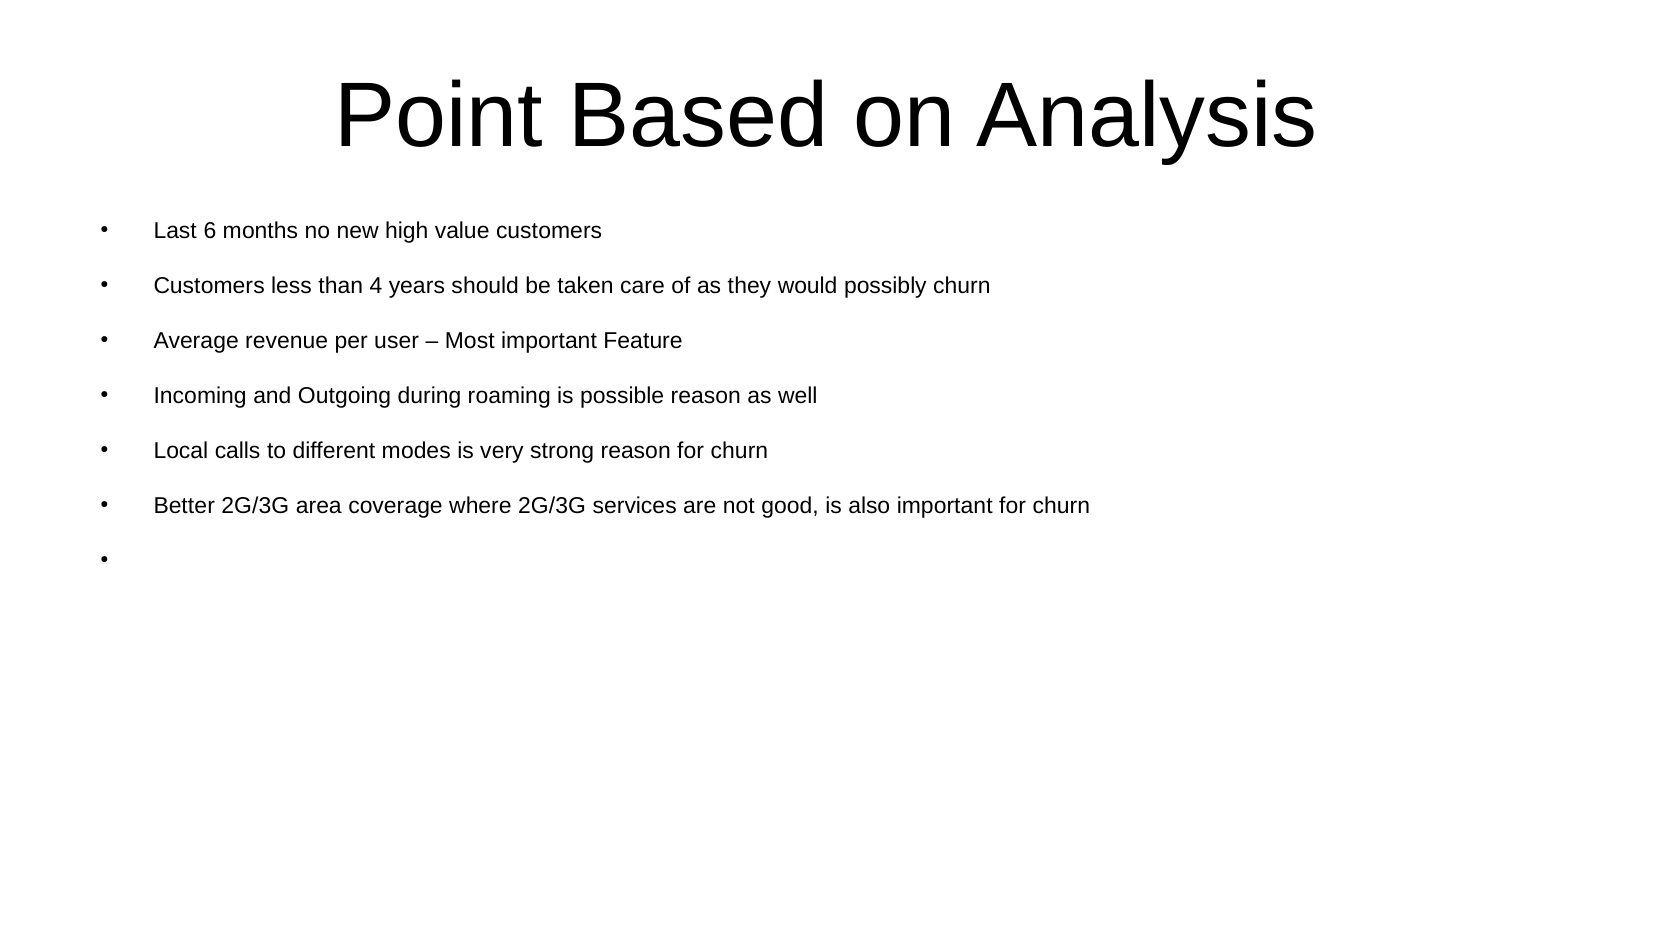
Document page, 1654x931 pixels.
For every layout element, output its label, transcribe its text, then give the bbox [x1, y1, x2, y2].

list Last 6 months no new high value customers Customers less than 4 years should be taken care of as they would possibly churn Average revenue per user – Most important Feature Incoming and Outgoing during roaming is possible reason as well Local calls to different modes is very strong reason for churn Better 2G/3G area coverage where 2G/3G services are not good, is also important for churn [82, 217, 1571, 758]
title Point Based on Analysis [82, 37, 1571, 193]
